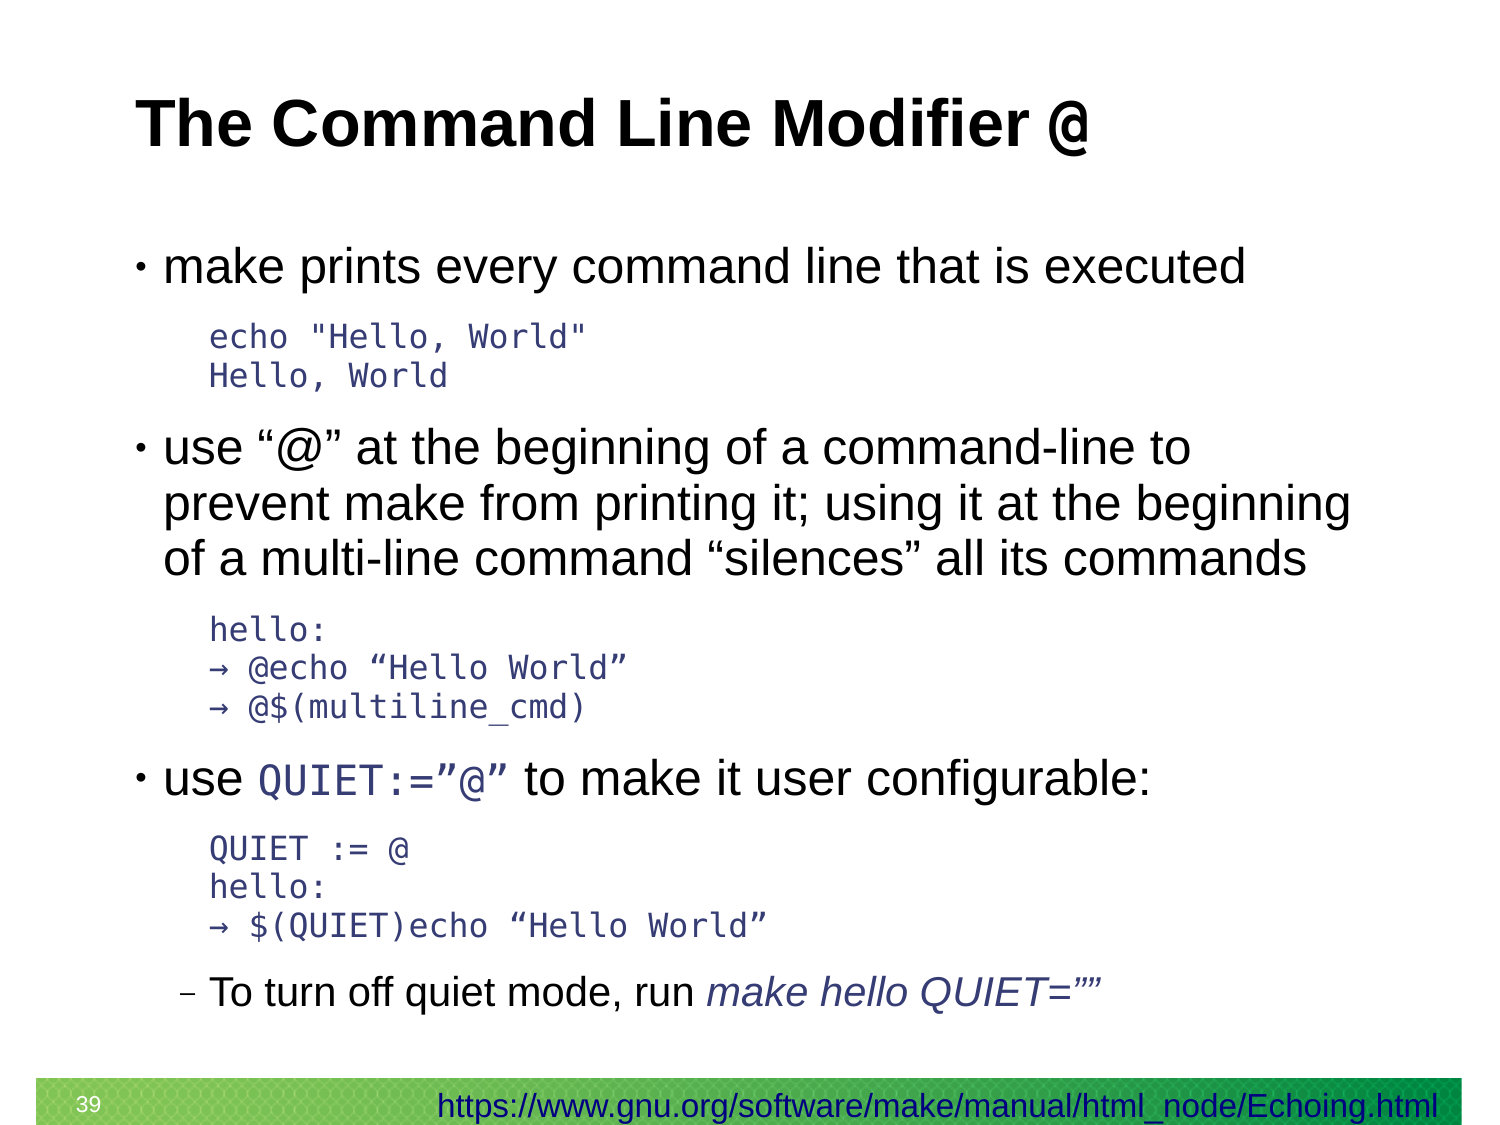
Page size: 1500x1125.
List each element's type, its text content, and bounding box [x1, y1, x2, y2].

title The Command Line Modifier @ [135, 41, 1372, 204]
list make prints every command line that is executed echo "Hello, World" Hello, World use “@” at the beginning of a command-line to prevent make from printing it; using it at the beginning of a multi-line command “silences” all its commands hello: → @echo “Hello World” → @$(multiline_cmd) use QUIET:=”@” to make it user configurable: QUIET := @ hello: → $(QUIET)echo “Hello World” To turn off quiet mode, run make hello QUIET=”” [135, 238, 1372, 1036]
picture [36, 1078, 1462, 1125]
text_box https://www.gnu.org/software/make/manual/html_node/Echoing.html [422, 1080, 1456, 1125]
